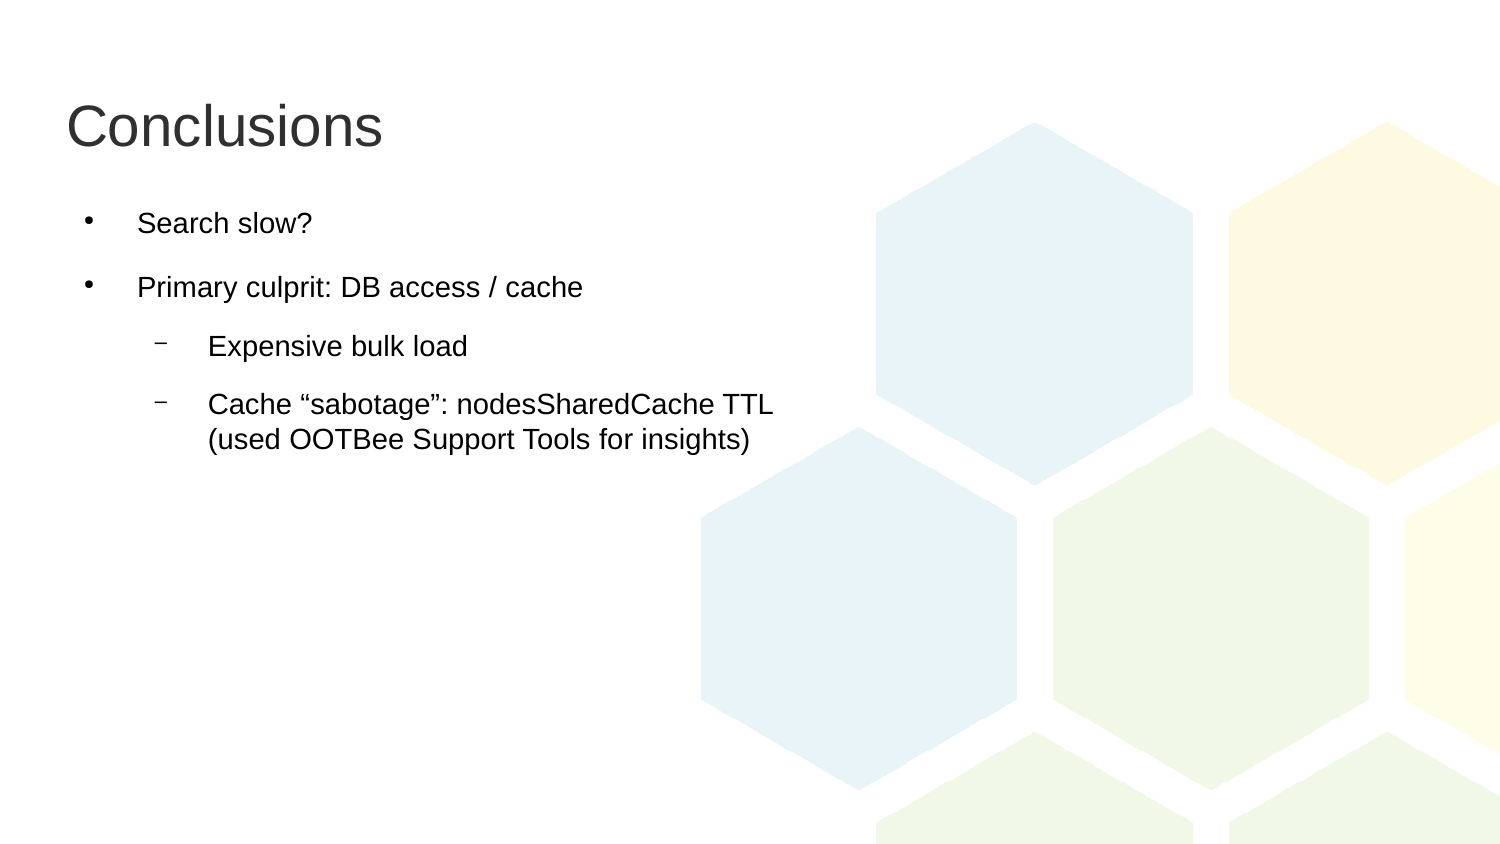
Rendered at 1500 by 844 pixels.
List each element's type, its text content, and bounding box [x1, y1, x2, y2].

picture [0, 0, 1500, 844]
title Conclusions [51, 72, 1449, 167]
list Search slow? Primary culprit: DB access / cache Expensive bulk load Cache “sabotage”: nodesSharedCache TTL (used OOTBee Support Tools for insights) [51, 189, 1449, 750]
